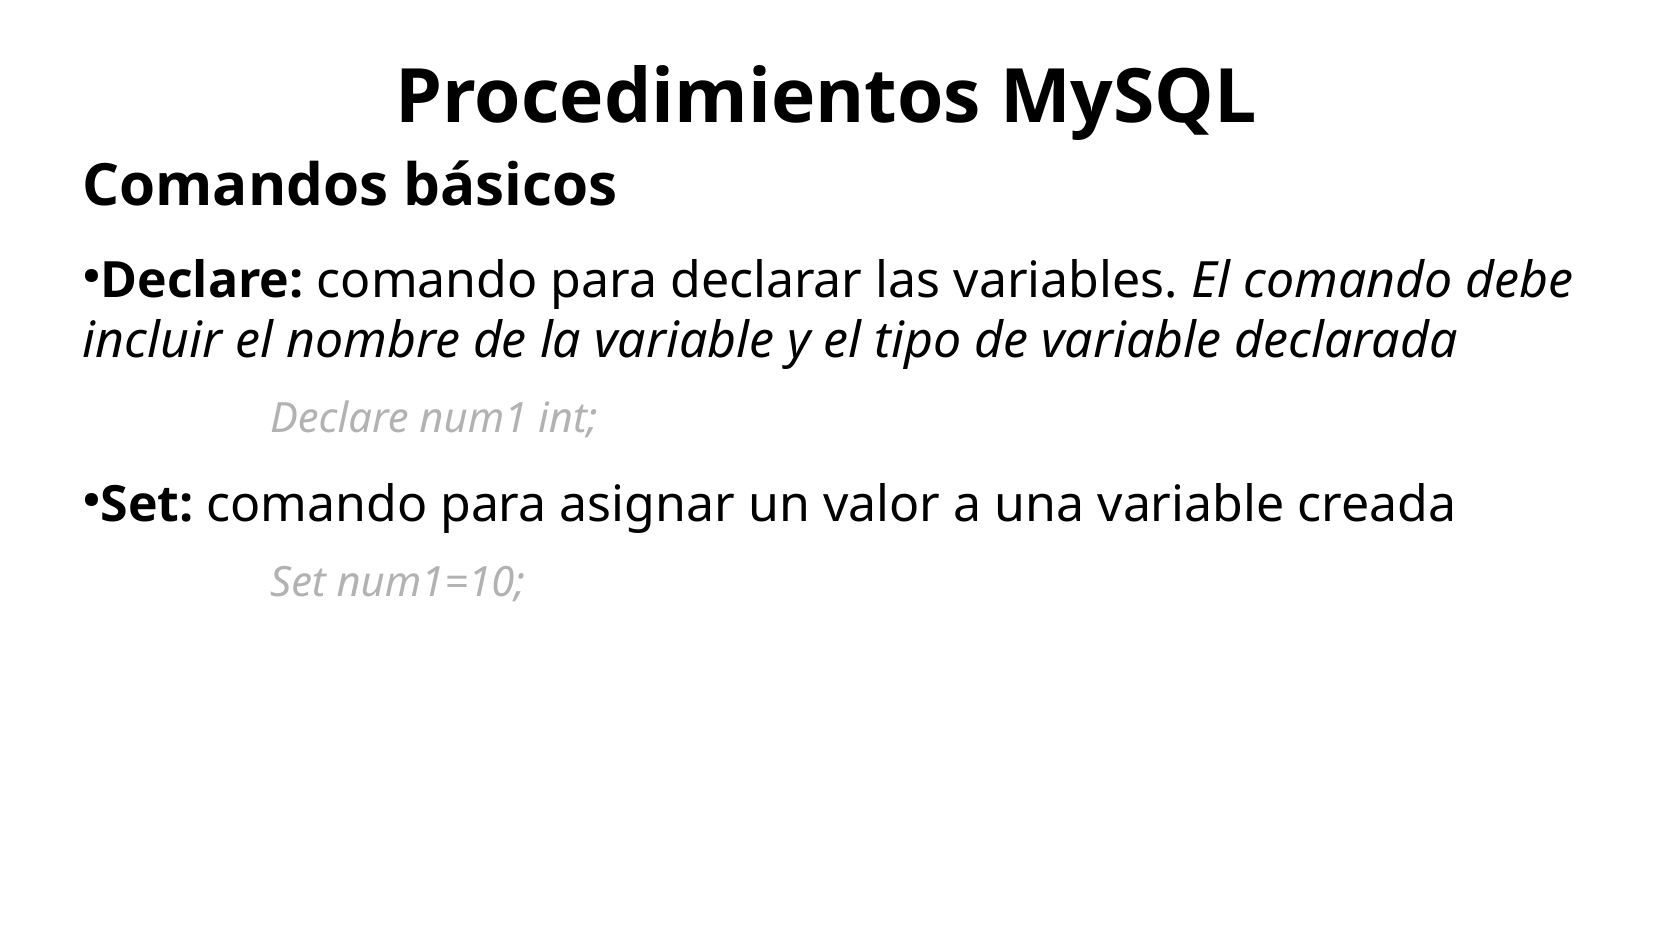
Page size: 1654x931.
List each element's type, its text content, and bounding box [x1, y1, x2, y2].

title Procedimientos MySQL [82, 37, 1571, 147]
list Comandos básicos Declare: comando para declarar las variables. El comando debe incluir el nombre de la variable y el tipo de variable declarada Declare num1 int; Set: comando para asignar un valor a una variable creada Set num1=10; [82, 147, 1595, 857]
